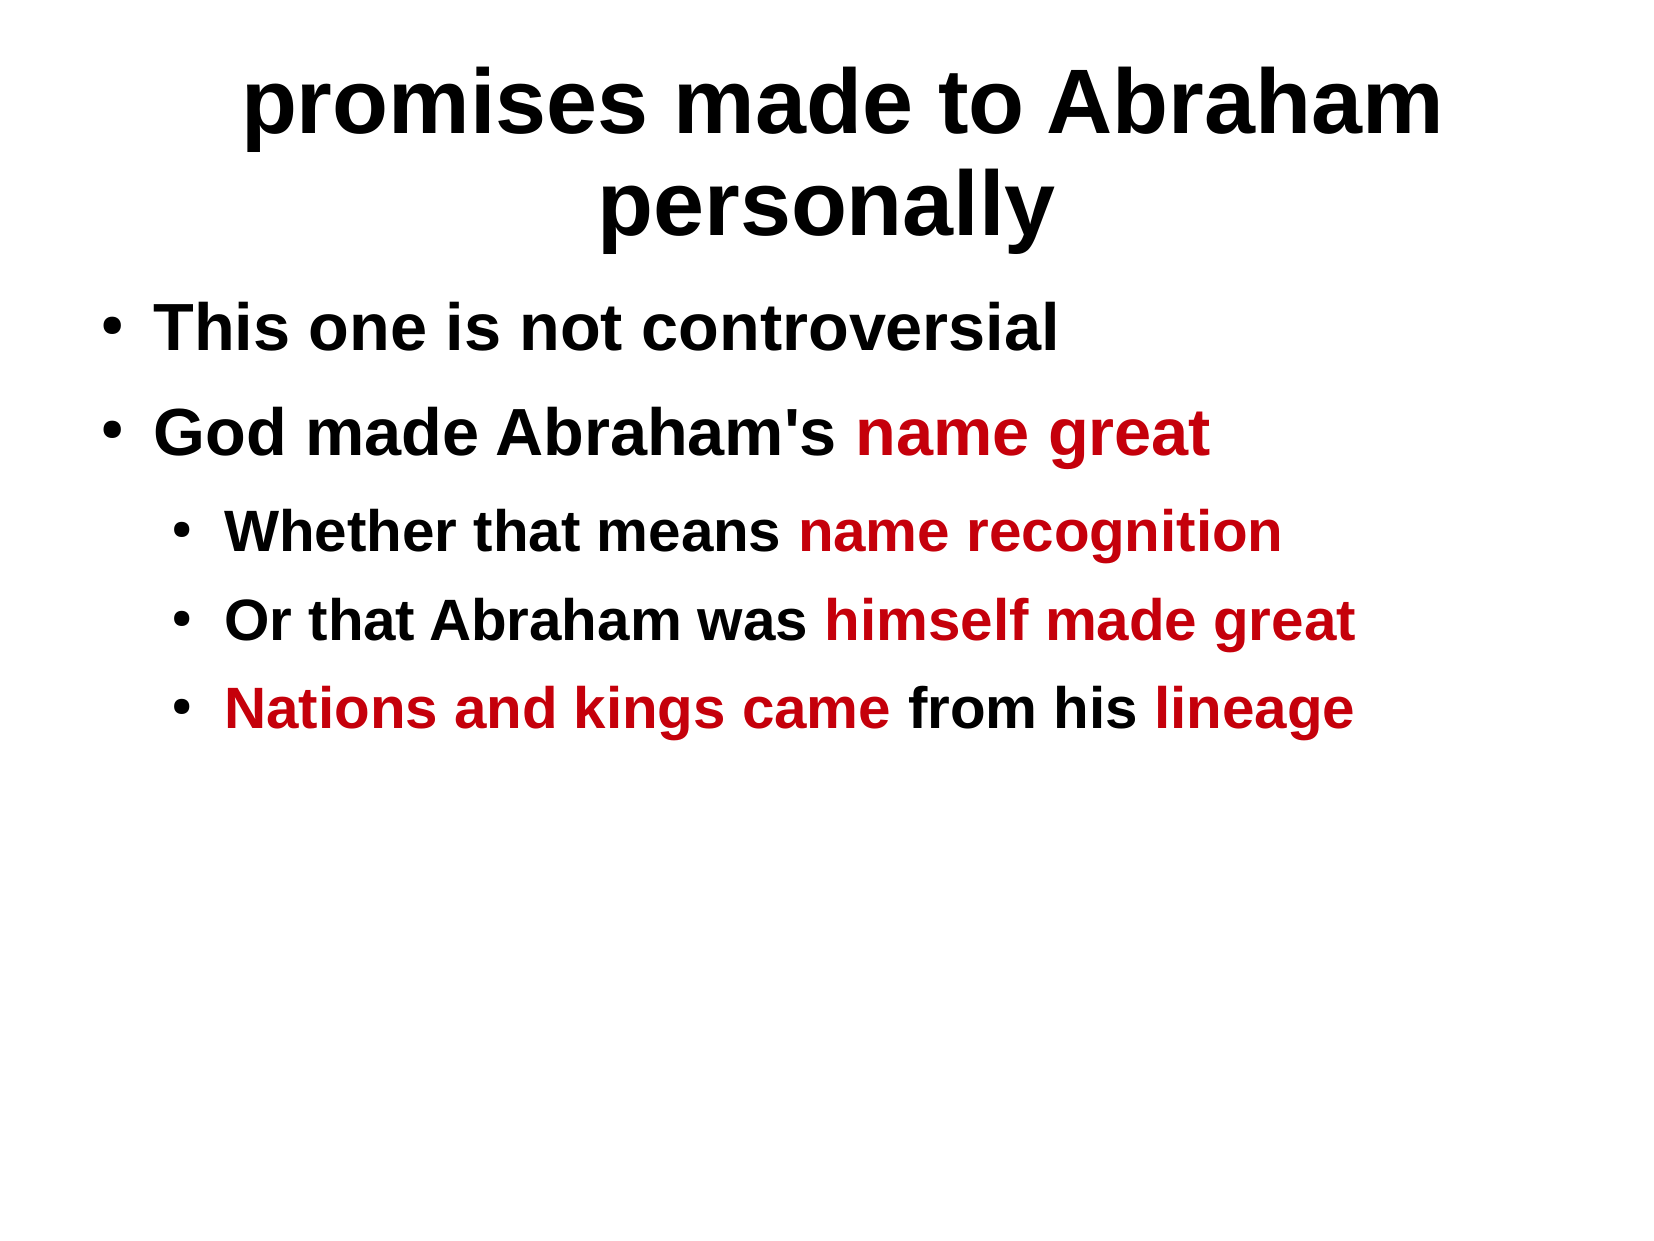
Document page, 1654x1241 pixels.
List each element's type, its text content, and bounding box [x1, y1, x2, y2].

title promises made to Abraham personally [82, 49, 1571, 257]
list This one is not controversial God made Abraham's name great Whether that means name recognition Or that Abraham was himself made great Nations and kings came from his lineage [82, 290, 1571, 1109]
